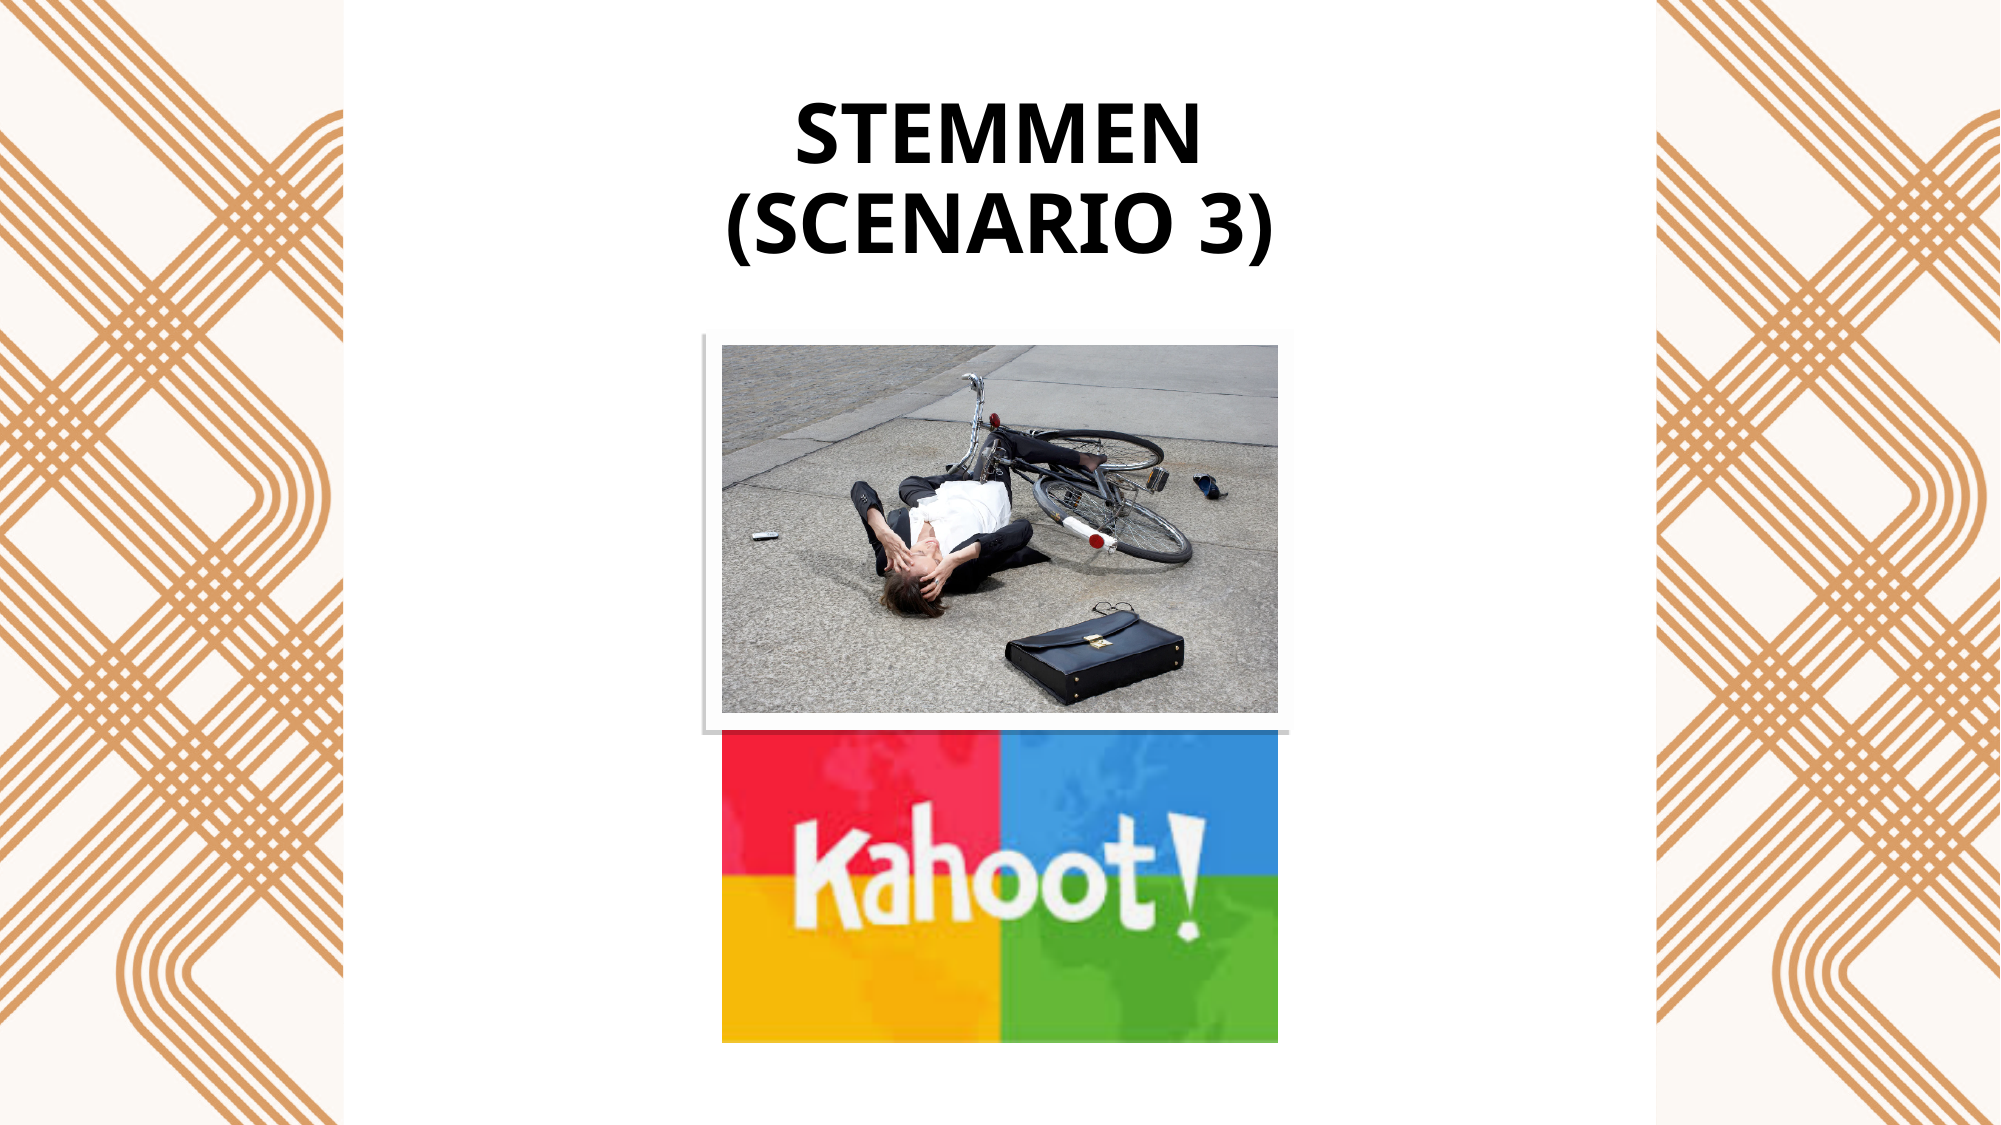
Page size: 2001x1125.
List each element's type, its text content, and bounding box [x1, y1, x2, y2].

picture [1656, 0, 2000, 1125]
picture [722, 345, 1278, 713]
picture [722, 730, 1278, 1043]
picture [0, 0, 344, 1125]
title STEMMEN (SCENARIO 3) [591, 79, 1409, 280]
